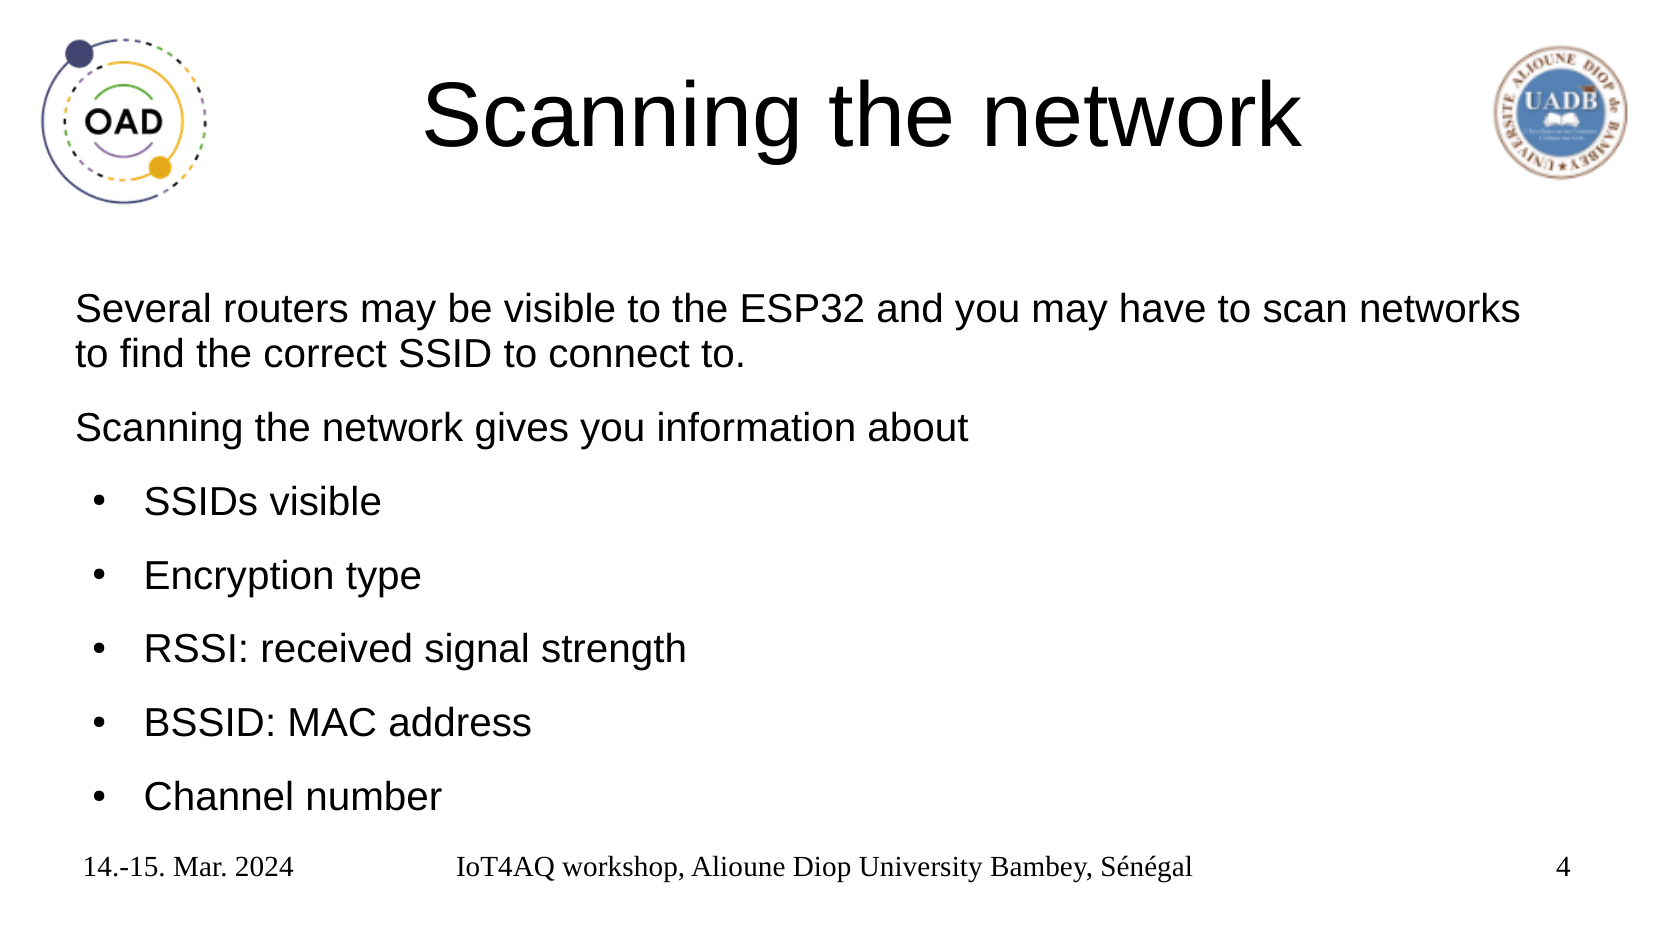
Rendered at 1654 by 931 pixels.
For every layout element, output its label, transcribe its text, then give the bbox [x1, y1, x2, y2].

picture [1482, 37, 1641, 188]
title Scanning the network [278, 37, 1446, 193]
picture [0, 24, 242, 225]
list Several routers may be visible to the ESP32 and you may have to scan networks to find the correct SSID to connect to. Scanning the network gives you information about SSIDs visible Encryption type RSSI: received signal strength BSSID: MAC address Channel number [75, 285, 1564, 826]
